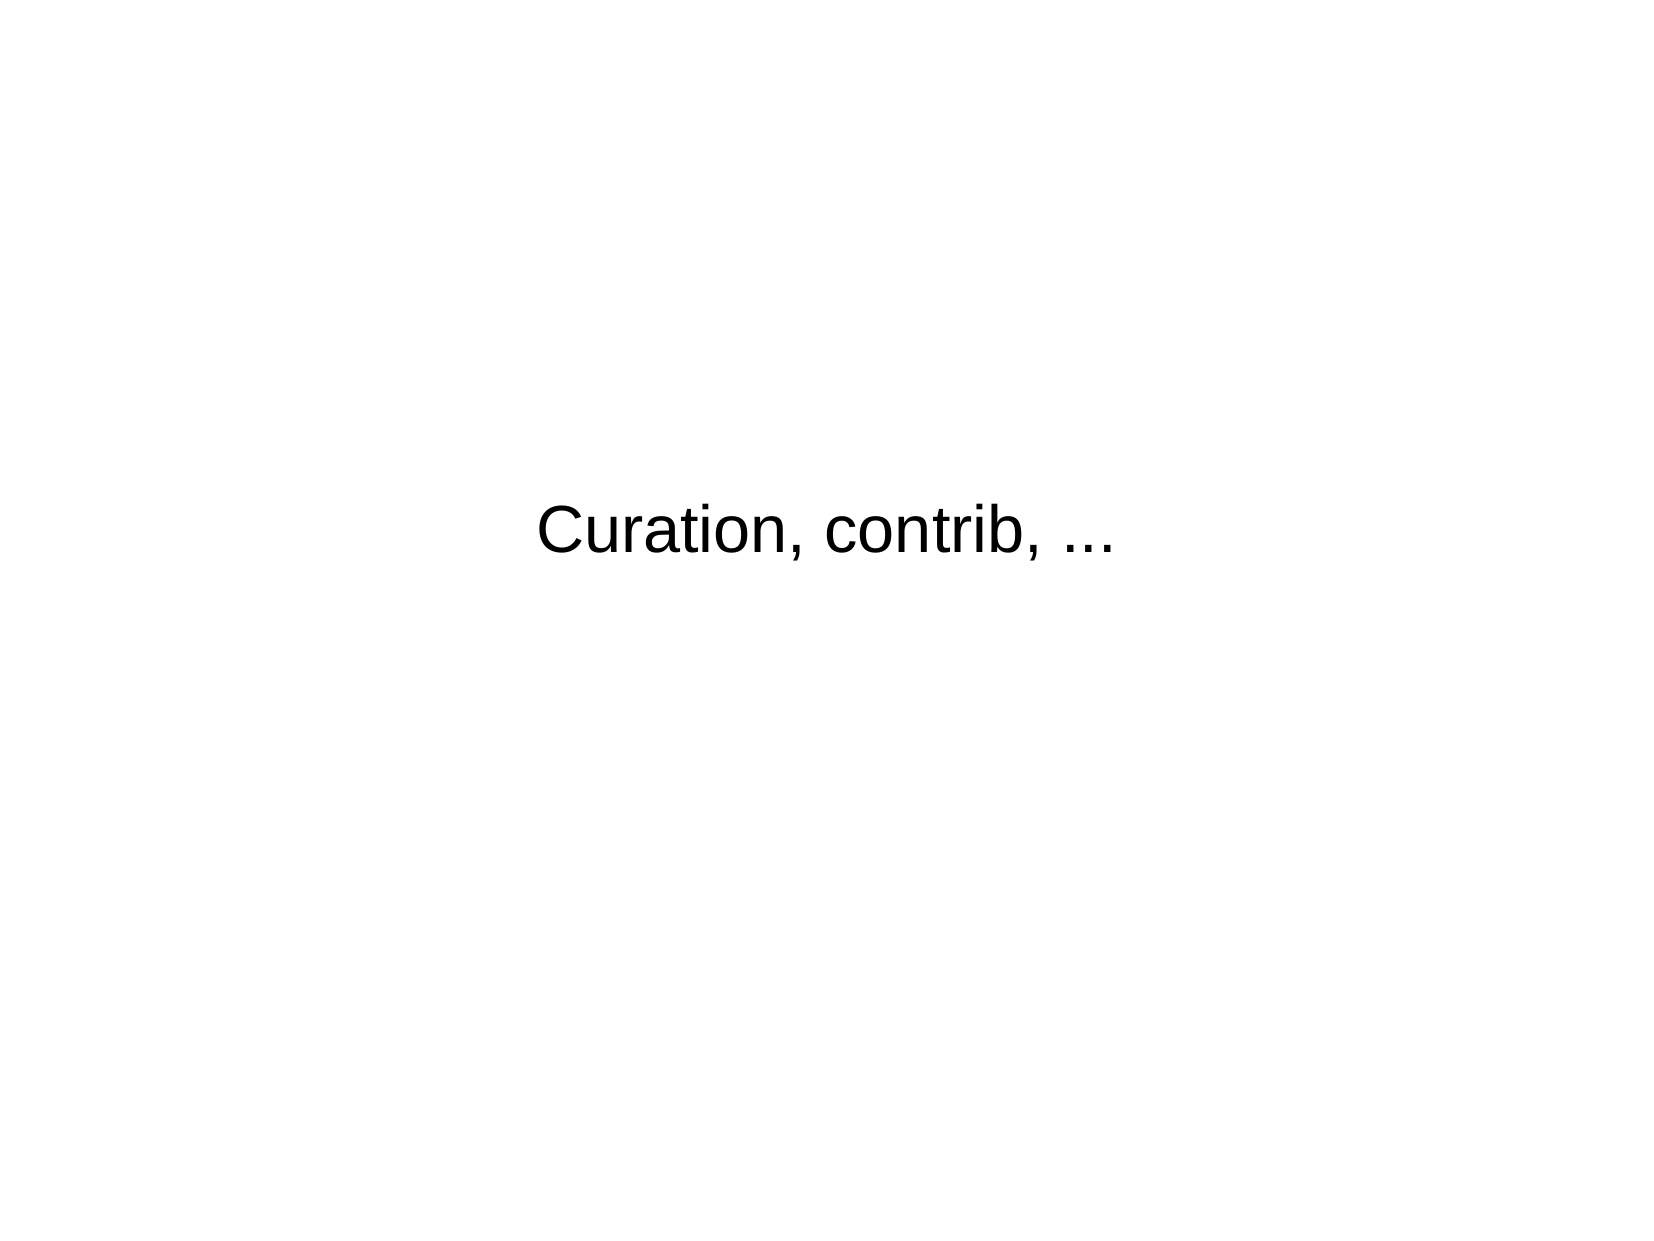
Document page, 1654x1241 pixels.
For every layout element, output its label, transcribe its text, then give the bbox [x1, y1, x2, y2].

subtitle Curation, contrib, ... [82, 49, 1571, 1010]
